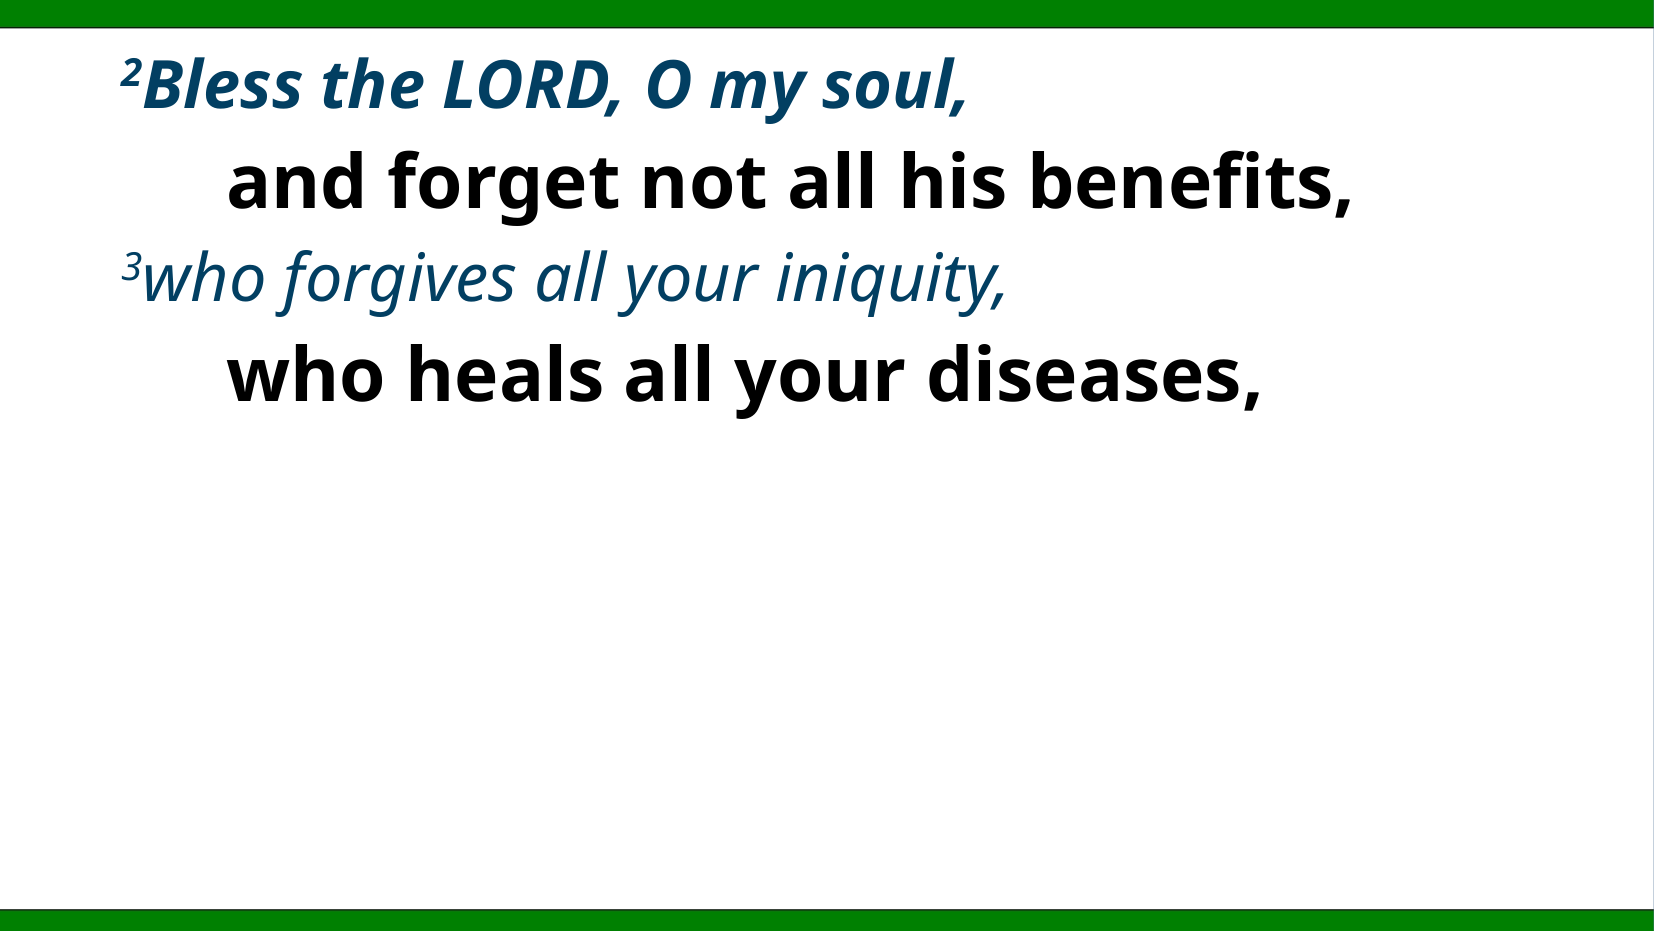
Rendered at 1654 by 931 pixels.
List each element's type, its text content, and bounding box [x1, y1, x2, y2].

text_box 2Bless the LORD, O my soul, and forget not all his benefits, 3who forgives all your iniquity, who heals all your diseases, [106, 30, 1547, 423]
picture [0, 0, 1654, 931]
